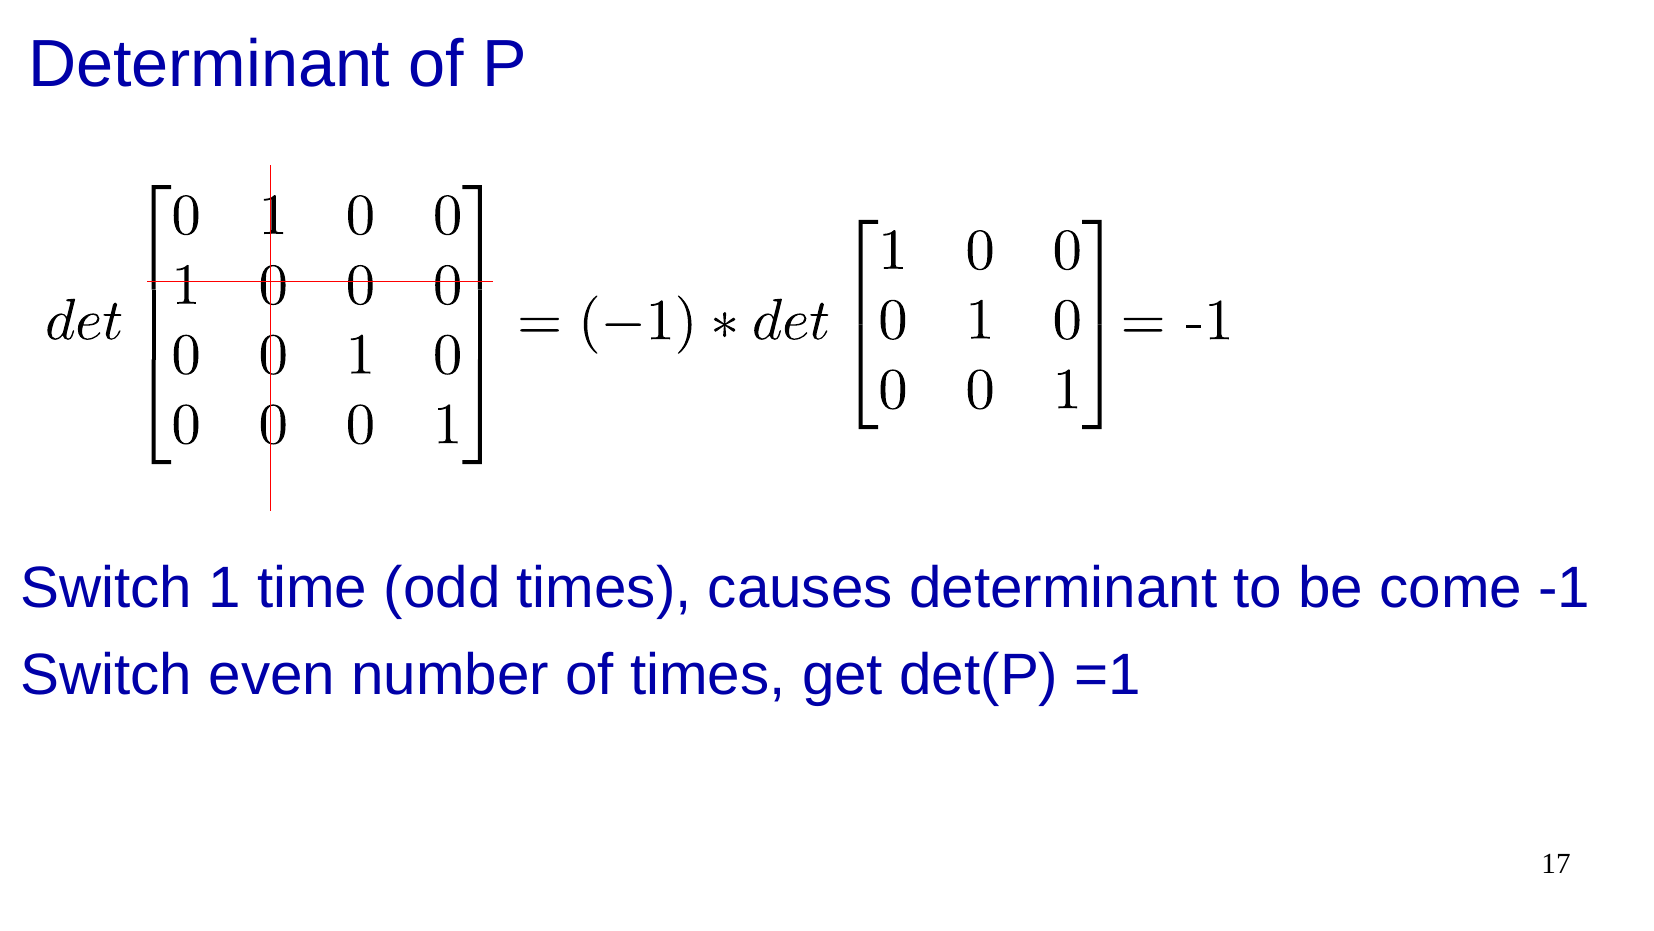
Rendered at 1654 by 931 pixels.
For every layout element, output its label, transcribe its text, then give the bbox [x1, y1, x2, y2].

title Determinant of P [28, 21, 1626, 106]
text_box [271, 185, 1234, 465]
text_box [45, 185, 270, 465]
list Switch 1 time (odd times), causes determinant to be come -1 Switch even number of times, get det(P) =1 [20, 555, 1636, 910]
